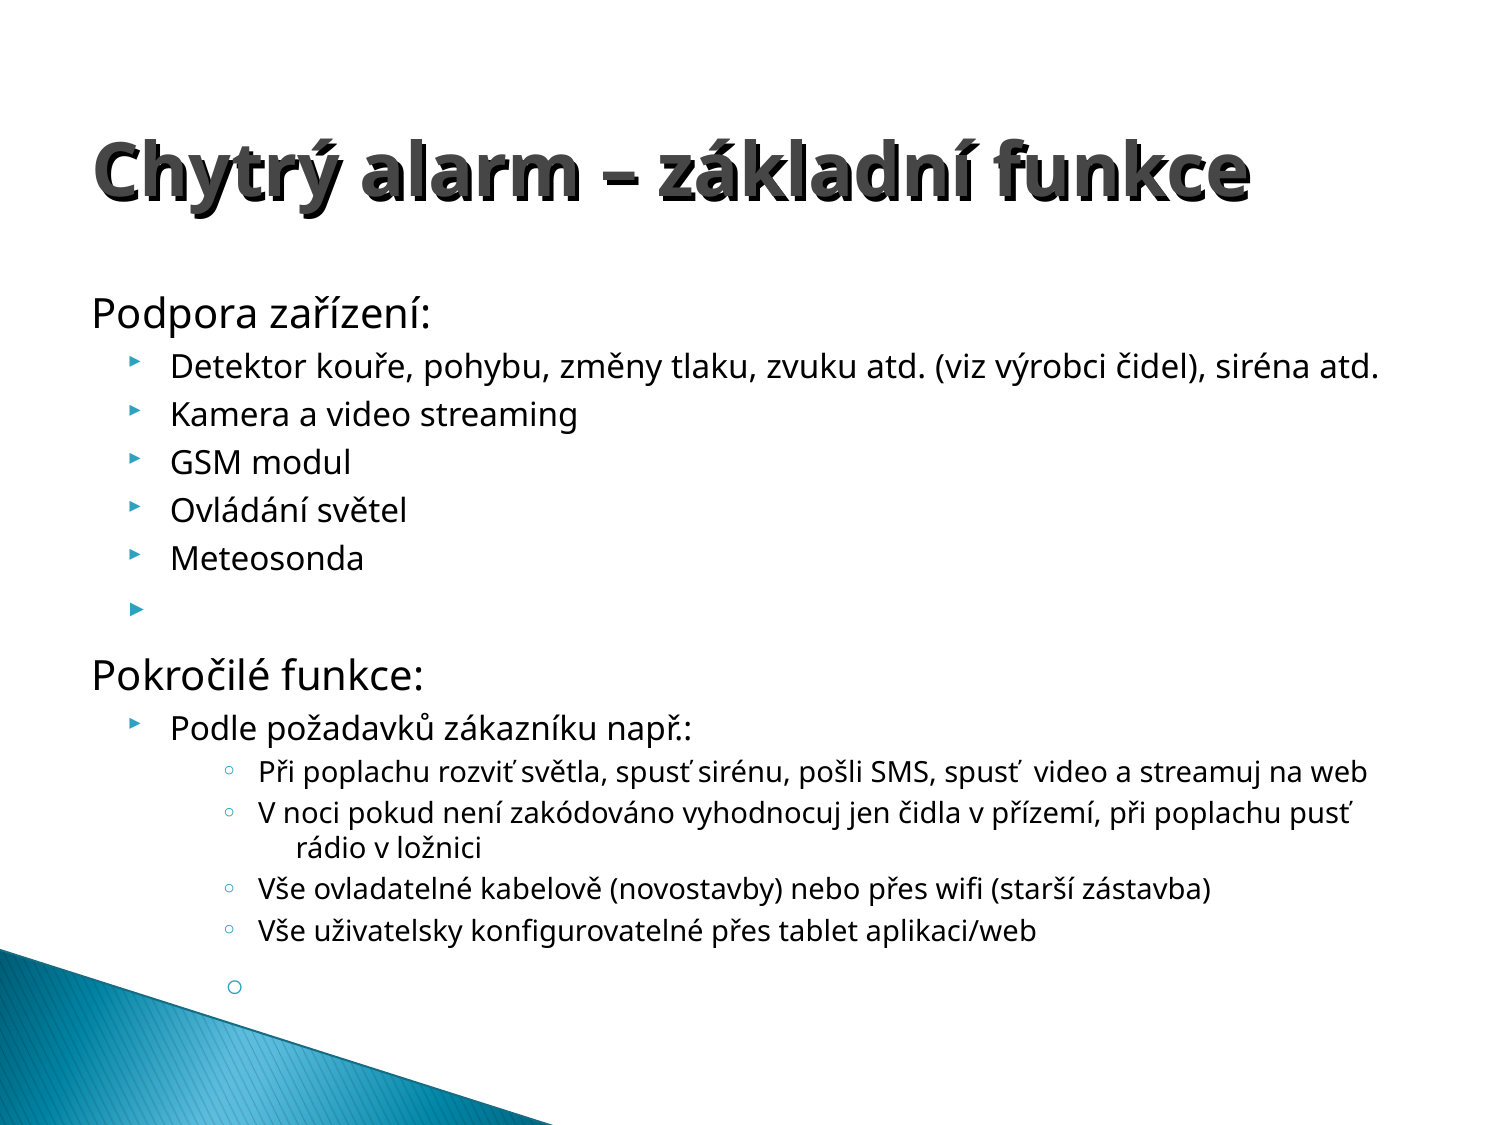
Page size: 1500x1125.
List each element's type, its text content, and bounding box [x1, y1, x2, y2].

list Podpora zařízení: Detektor kouře, pohybu, změny tlaku, zvuku atd. (viz výrobci čidel), siréna atd. Kamera a video streaming GSM modul Ovládání světel Meteosonda Pokročilé funkce: Podle požadavků zákazníku např.: Při poplachu rozviť světla, spusť sirénu, pošli SMS, spusť video a streamuj na web V noci pokud není zakódováno vyhodnocuj jen čidla v přízemí, při poplachu pusť rádio v ložnici Vše ovladatelné kabelově (novostavby) nebo přes wifi (starší zástavba) Vše uživatelsky konfigurovatelné přes tablet aplikaci/web [76, 278, 1427, 999]
title Chytrý alarm – základní funkce [76, 113, 1427, 221]
